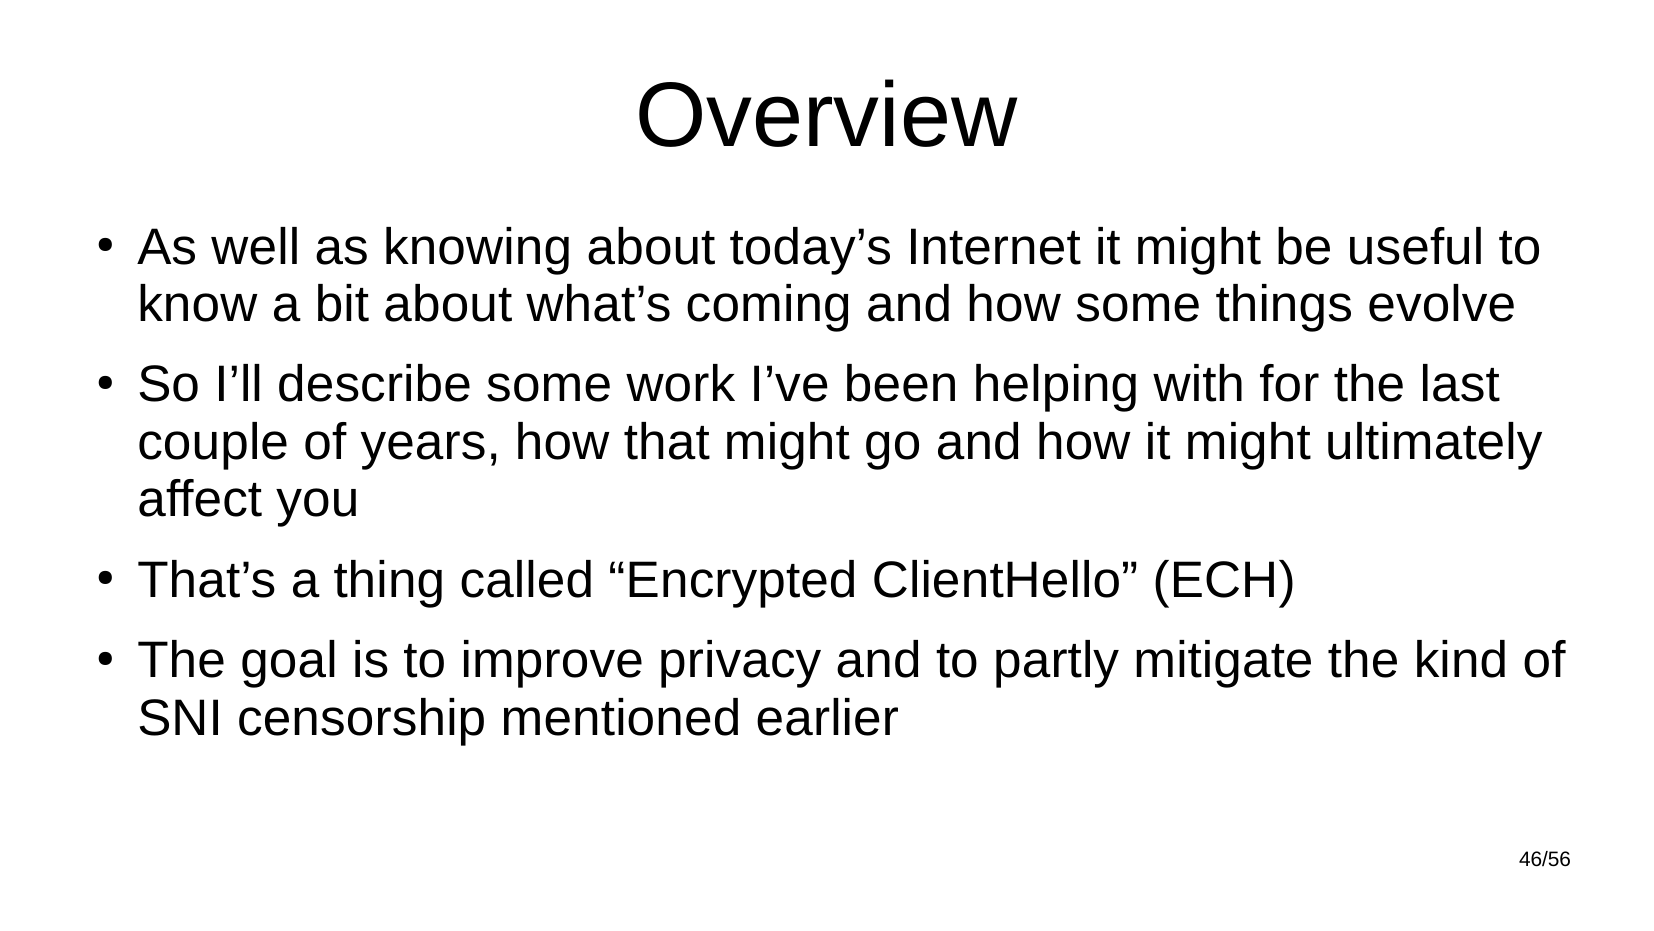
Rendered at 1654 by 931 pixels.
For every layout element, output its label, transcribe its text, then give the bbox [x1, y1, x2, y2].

list As well as knowing about today’s Internet it might be useful to know a bit about what’s coming and how some things evolve So I’ll describe some work I’ve been helping with for the last couple of years, how that might go and how it might ultimately affect you That’s a thing called “Encrypted ClientHello” (ECH) The goal is to improve privacy and to partly mitigate the kind of SNI censorship mentioned earlier [82, 217, 1571, 758]
title Overview [82, 37, 1571, 193]
